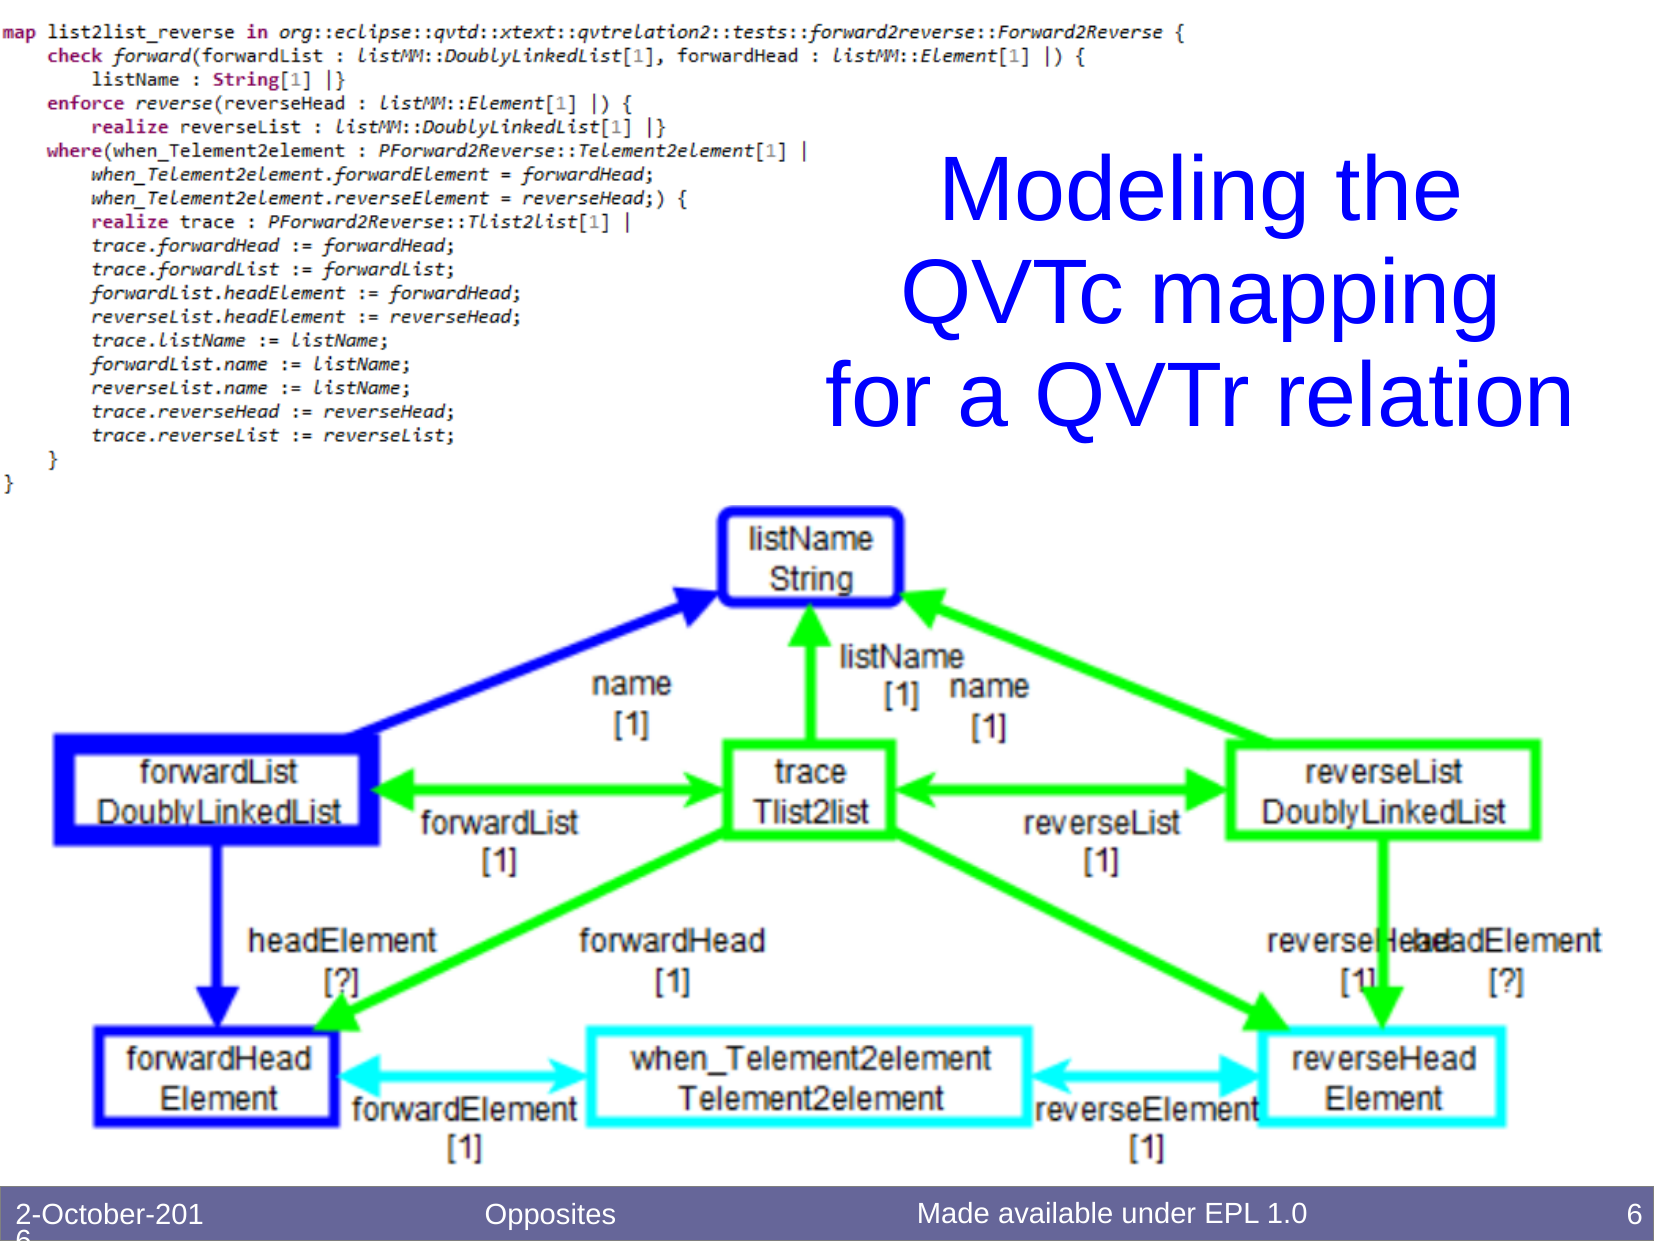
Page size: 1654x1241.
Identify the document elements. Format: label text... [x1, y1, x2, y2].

title Modeling the QVTc mapping for a QVTr relation [789, 95, 1614, 489]
picture [0, 18, 1603, 1166]
